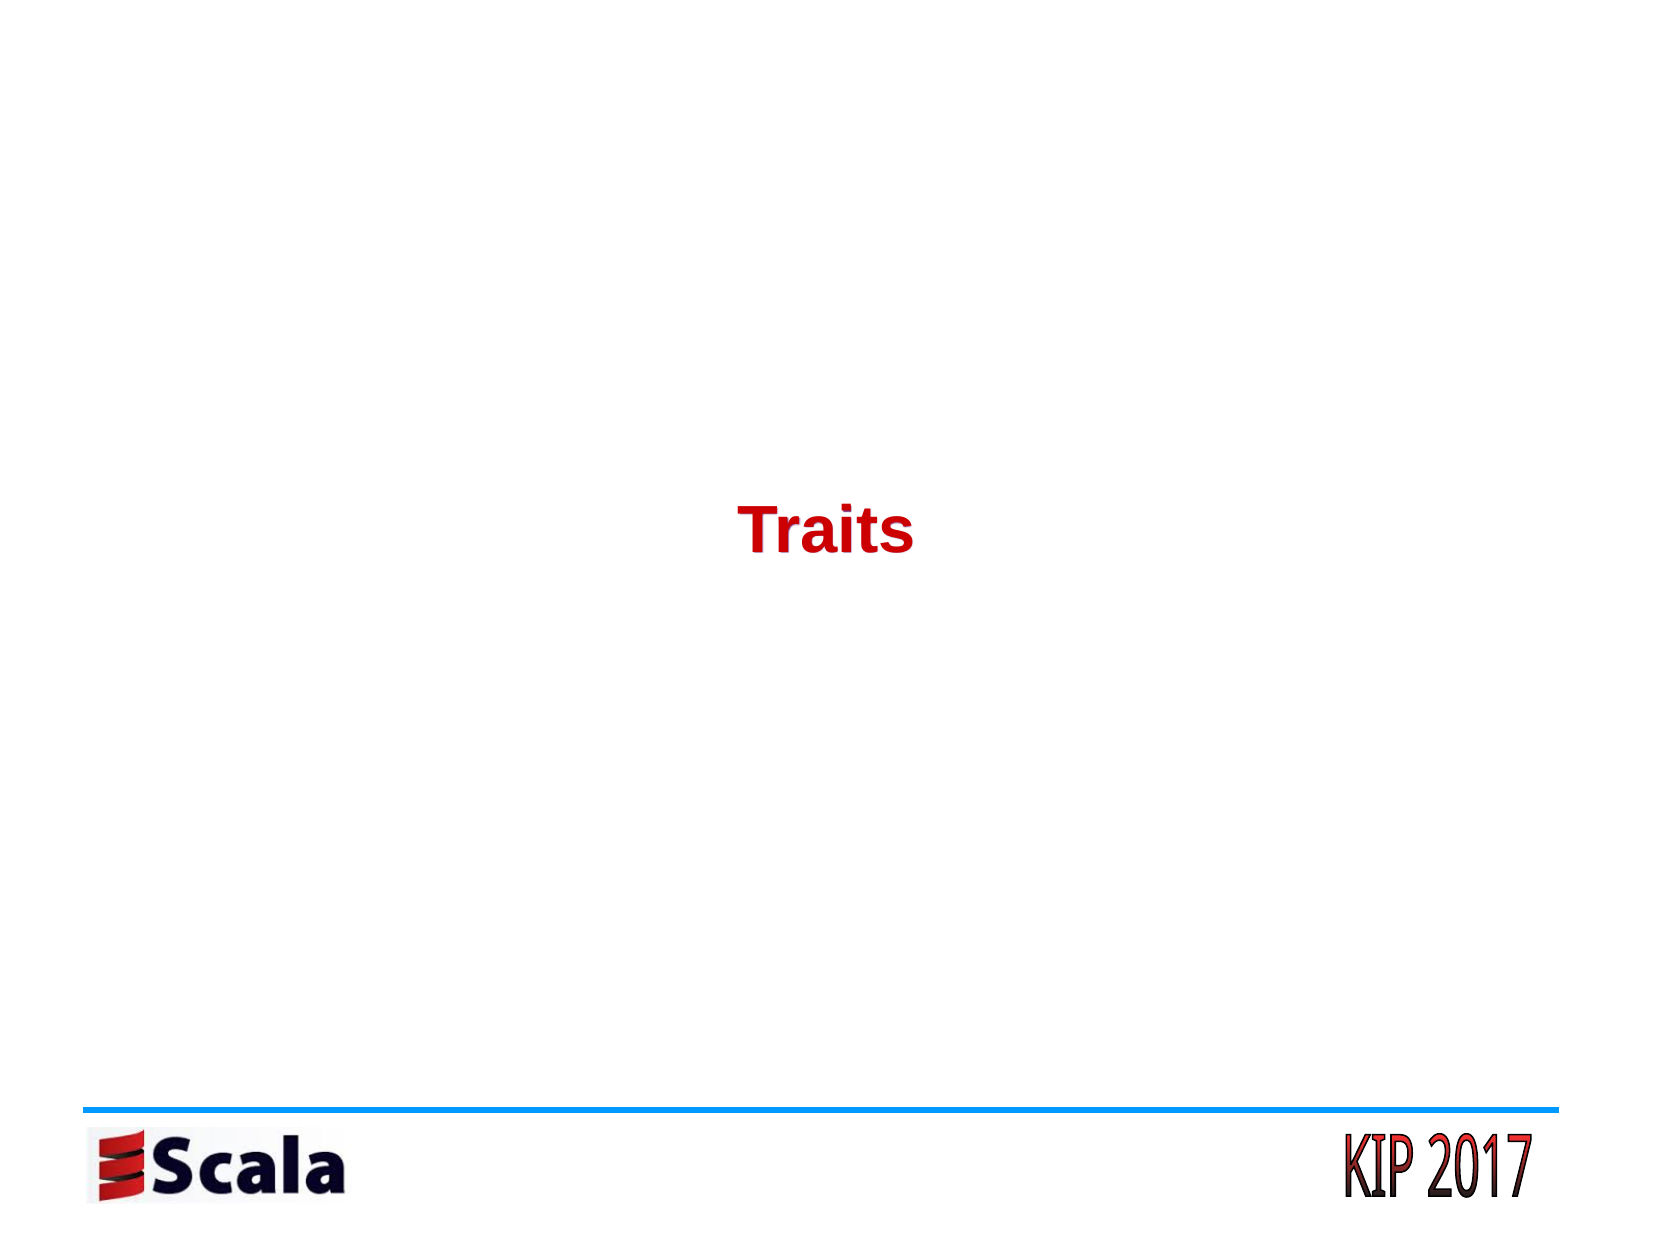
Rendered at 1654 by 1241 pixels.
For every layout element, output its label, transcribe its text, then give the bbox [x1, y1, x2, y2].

picture [86, 1127, 359, 1204]
subtitle Traits [82, 49, 1571, 1010]
